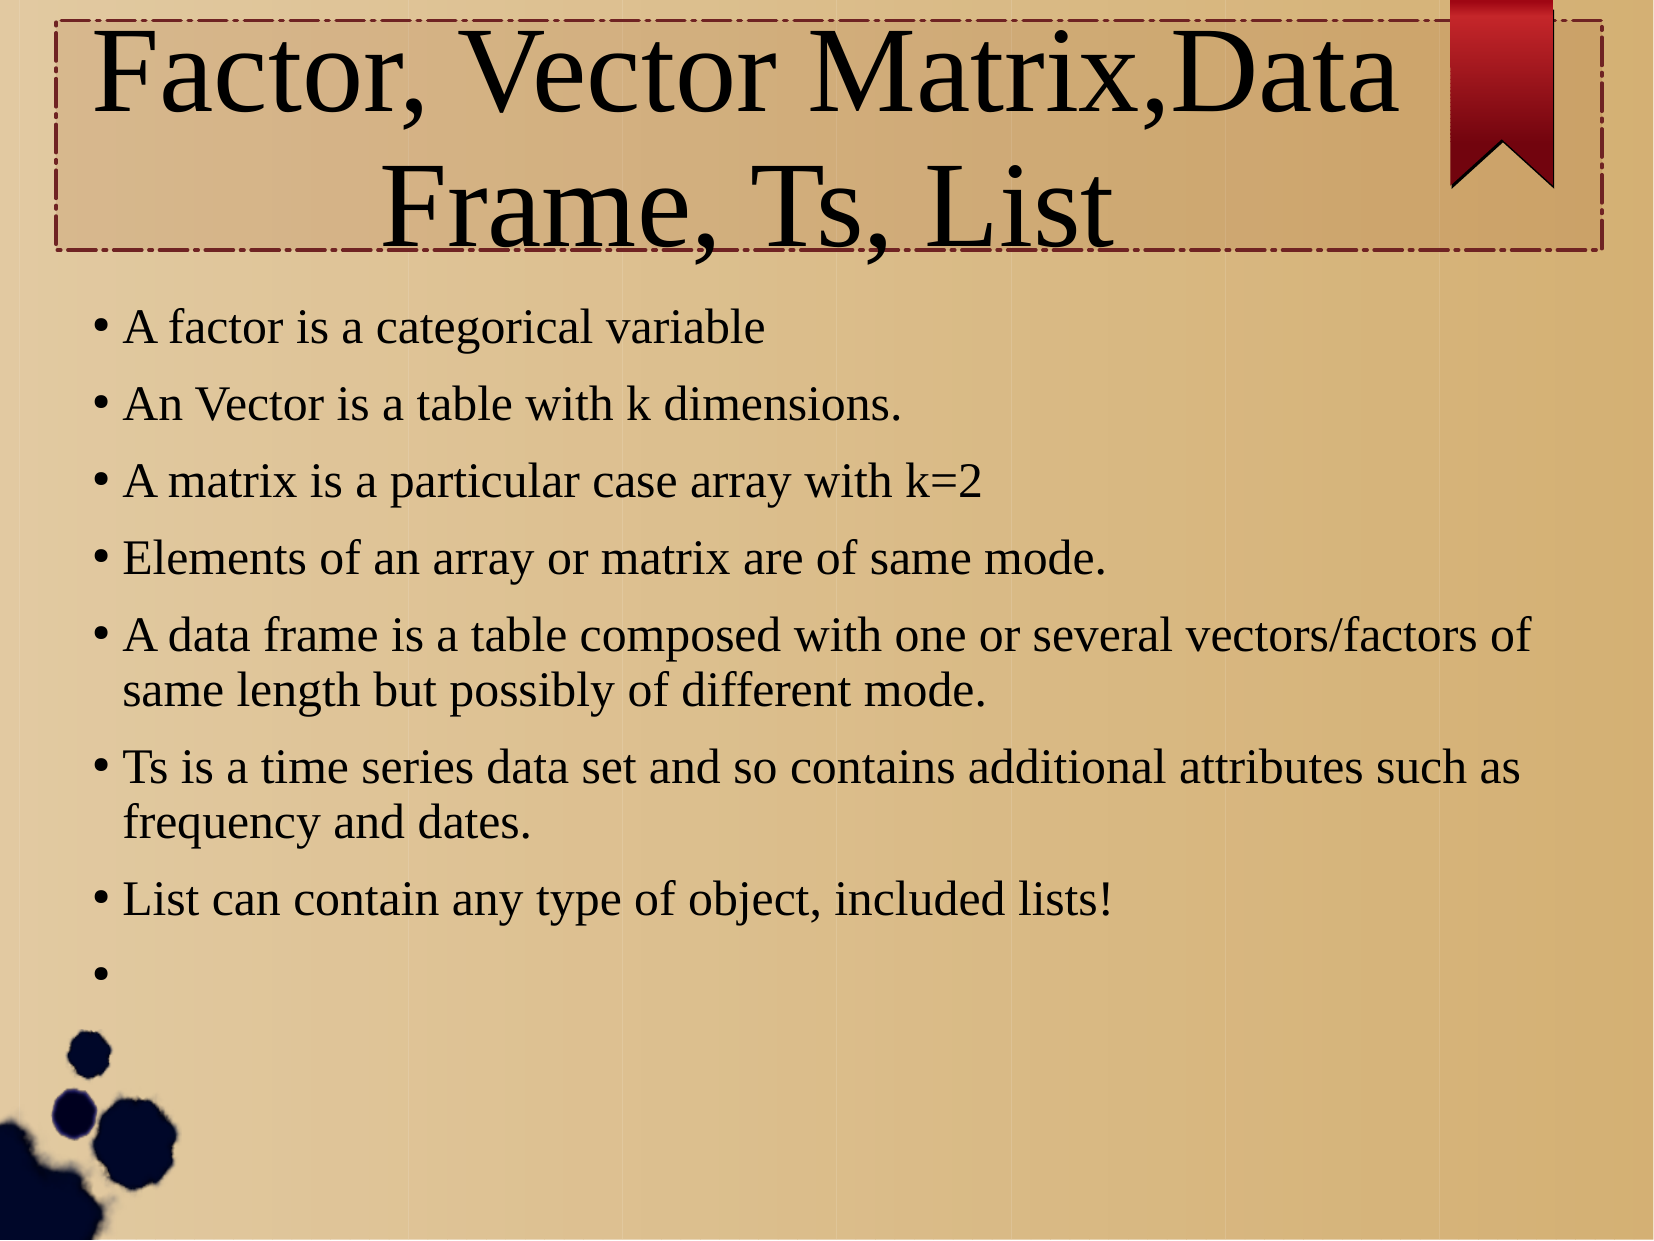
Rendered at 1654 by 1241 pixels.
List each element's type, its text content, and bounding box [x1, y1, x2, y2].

title Factor, Vector Matrix,Data Frame, Ts, List [82, 2, 1412, 274]
list A factor is a categorical variable An Vector is a table with k dimensions. A matrix is a particular case array with k=2 Elements of an array or matrix are of same mode. A data frame is a table composed with one or several vectors/factors of same length but possibly of different mode. Ts is a time series data set and so contains additional attributes such as frequency and dates. List can contain any type of object, included lists! [82, 299, 1571, 1019]
